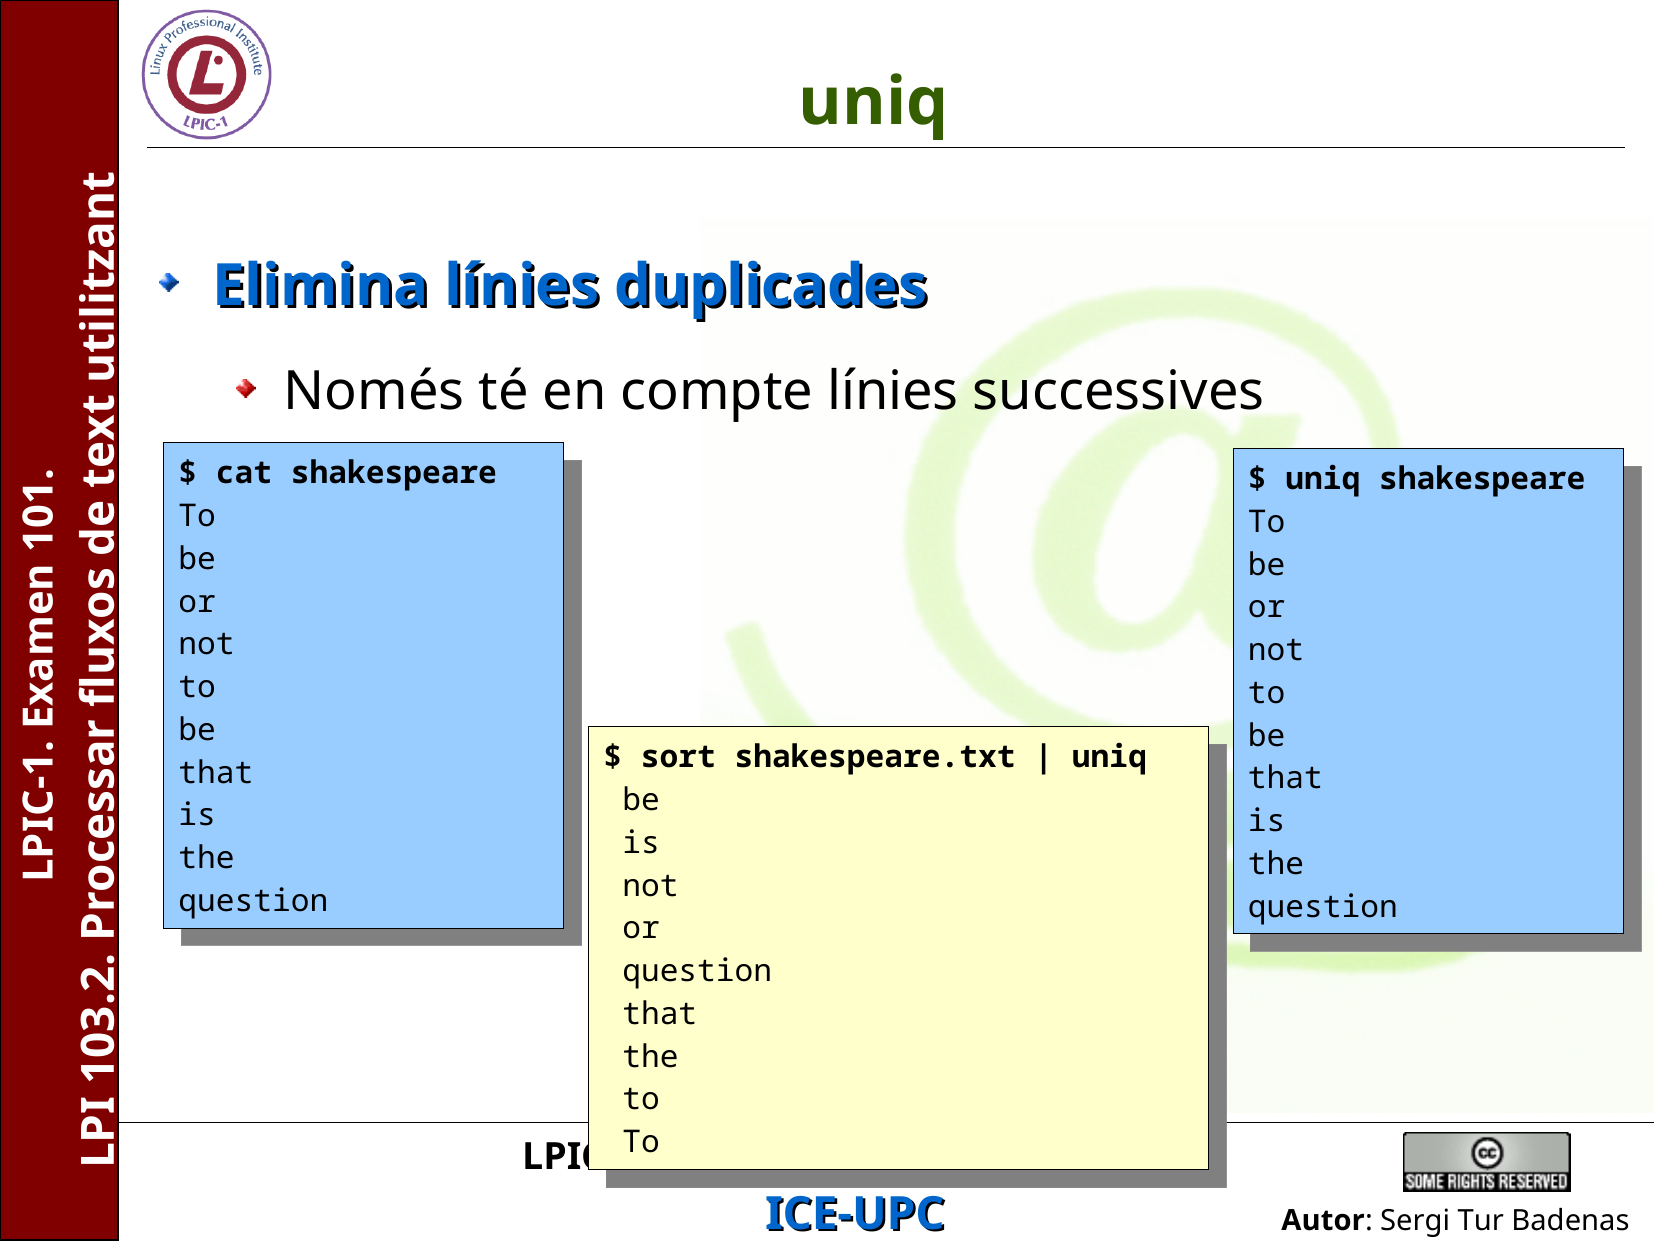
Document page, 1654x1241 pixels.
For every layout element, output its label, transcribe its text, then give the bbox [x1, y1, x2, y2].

picture [1403, 1132, 1571, 1192]
text_box $ sort shakespeare.txt | uniq be is not or question that the to To [588, 726, 1209, 1064]
picture [700, 217, 1654, 1113]
text_box $ uniq shakespeare To be or not to be that is the question [1233, 448, 1624, 808]
list Elimina línies duplicades Només té en compte línies successives [141, 242, 1630, 1078]
picture [135, 5, 277, 55]
title uniq [129, 55, 1619, 142]
text_box $ cat shakespeare To be or not to be that is the question [163, 442, 564, 802]
